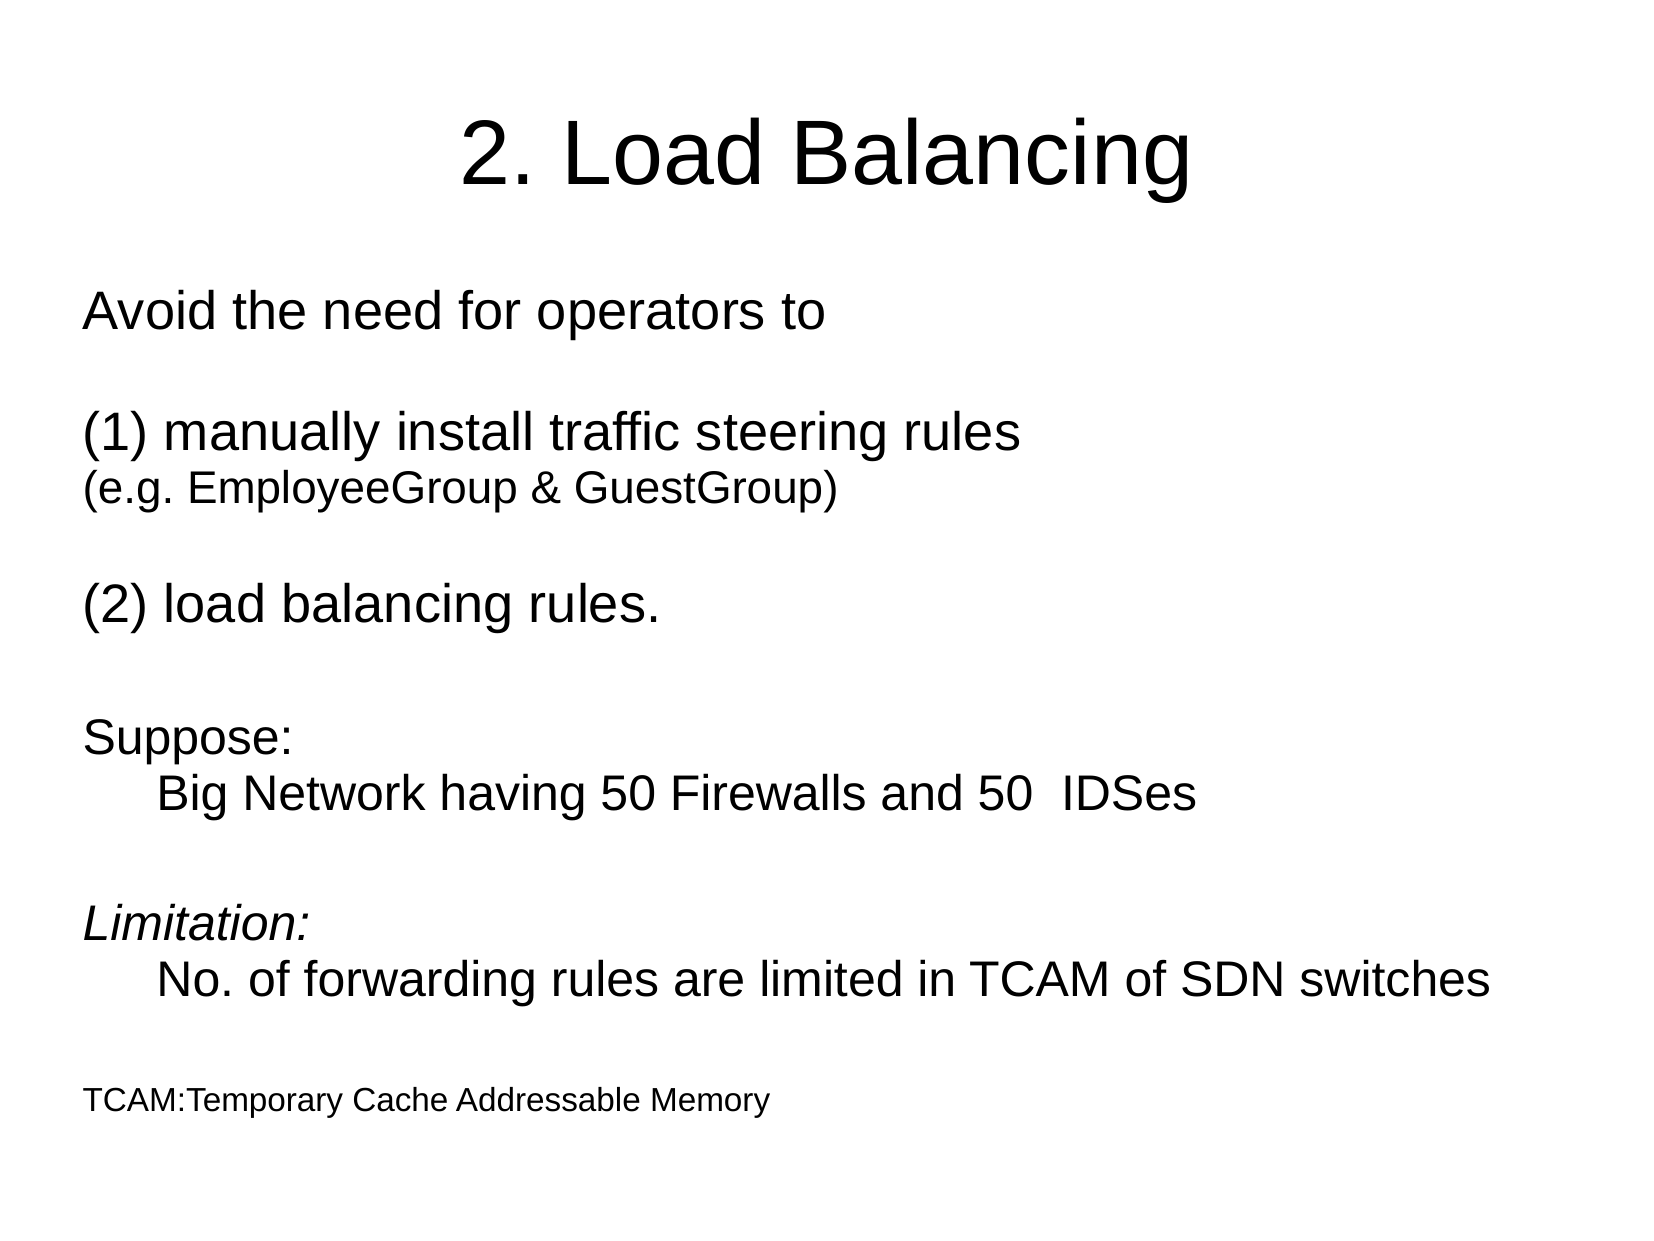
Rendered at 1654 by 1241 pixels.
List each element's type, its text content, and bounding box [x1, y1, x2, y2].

subtitle Avoid the need for operators to (1) manually install traffic steering rules (e.g. EmployeeGroup & GuestGroup) (2) load balancing rules. Suppose: Big Network having 50 Firewalls and 50 IDSes Limitation: No. of forwarding rules are limited in TCAM of SDN switches TCAM:Temporary Cache Addressable Memory [82, 280, 1571, 1119]
title 2. Load Balancing [82, 49, 1571, 257]
